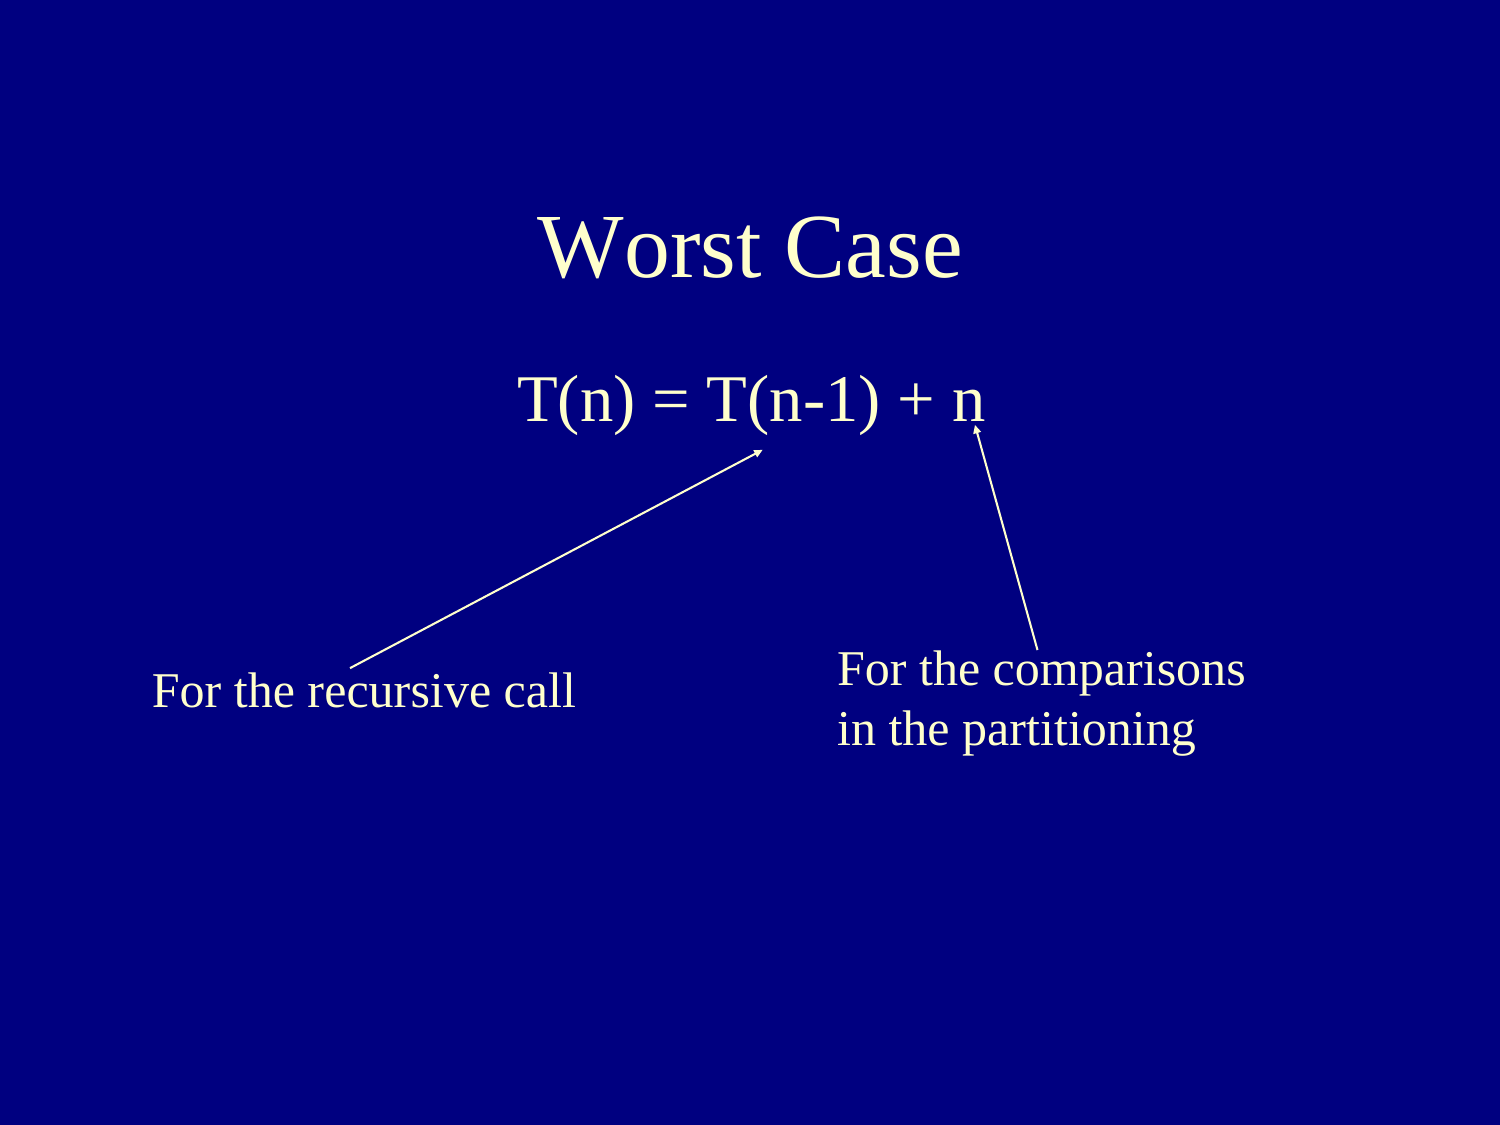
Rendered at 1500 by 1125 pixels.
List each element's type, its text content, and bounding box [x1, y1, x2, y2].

list T(n) = T(n-1) + n [22, 347, 1482, 1026]
title Worst Case [22, 145, 1480, 336]
text_box For the recursive call [137, 649, 592, 726]
text_box For the comparisons in the partitioning [822, 627, 1261, 763]
